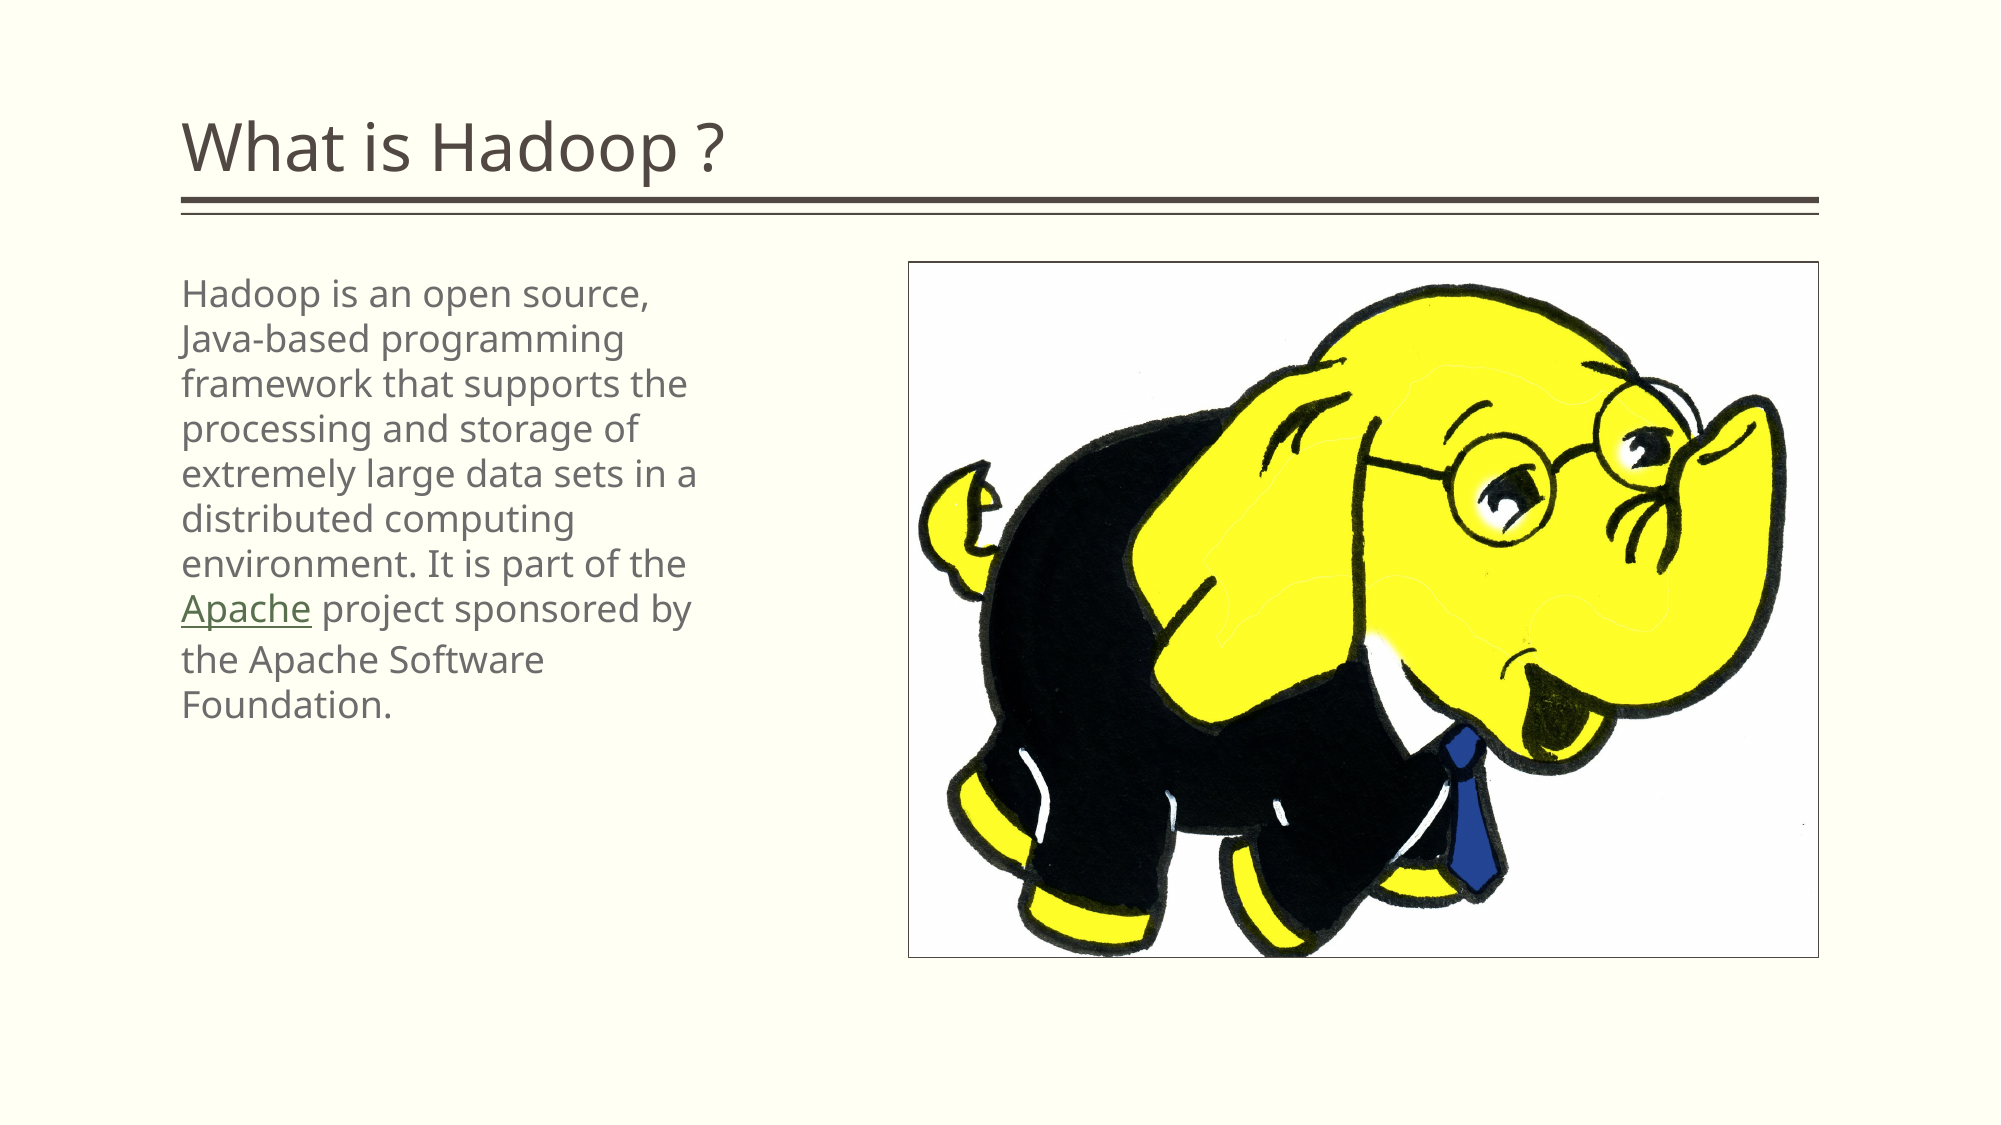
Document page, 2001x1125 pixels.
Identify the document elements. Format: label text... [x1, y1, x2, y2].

picture [909, 262, 1819, 957]
list Hadoop is an open source, Java-based programming framework that supports the processing and storage of extremely large data sets in a distributed computing environment. It is part of the Apache project sponsored by the Apache Software Foundation. [181, 262, 739, 1013]
title What is Hadoop ? [181, 12, 1819, 193]
